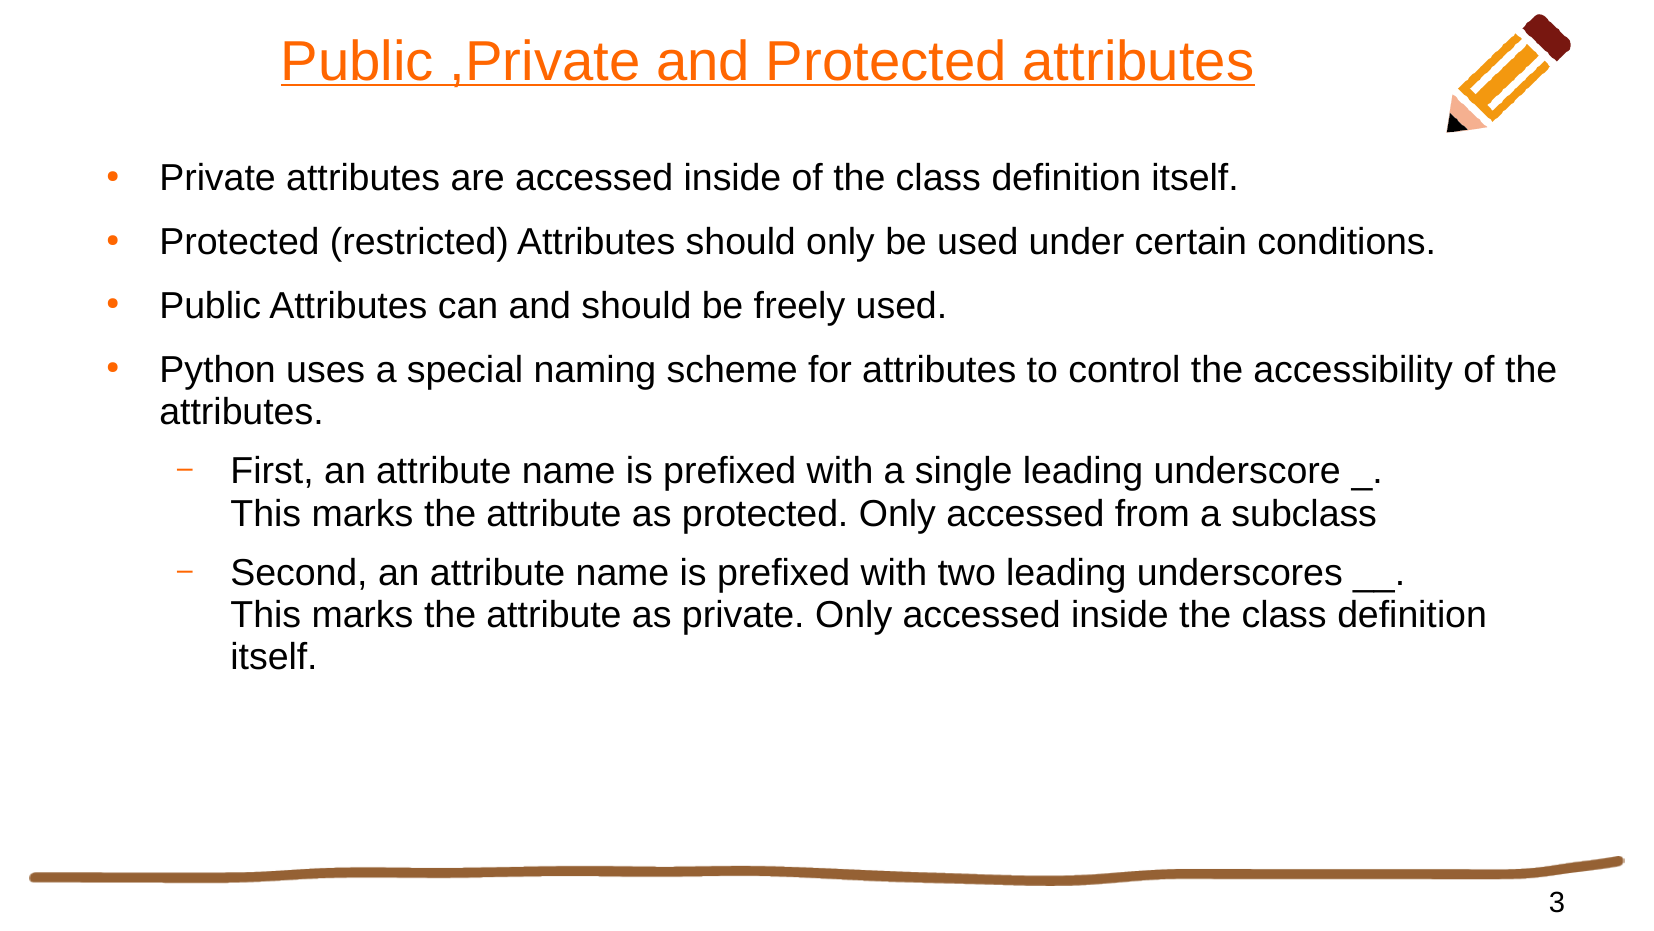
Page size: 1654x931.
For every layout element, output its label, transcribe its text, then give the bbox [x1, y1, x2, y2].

picture [29, 856, 1625, 886]
picture [1446, 14, 1571, 133]
title Public ,Private and Protected attributes [88, 9, 1447, 113]
list Private attributes are accessed inside of the class definition itself. Protected (restricted) Attributes should only be used under certain conditions. Public Attributes can and should be freely used. Python uses a special naming scheme for attributes to control the accessibility of the attributes. First, an attribute name is prefixed with a single leading underscore _. This marks the attribute as protected. Only accessed from a subclass Second, an attribute name is prefixed with two leading underscores __. This marks the attribute as private. Only accessed inside the class definition itself. [88, 156, 1576, 788]
